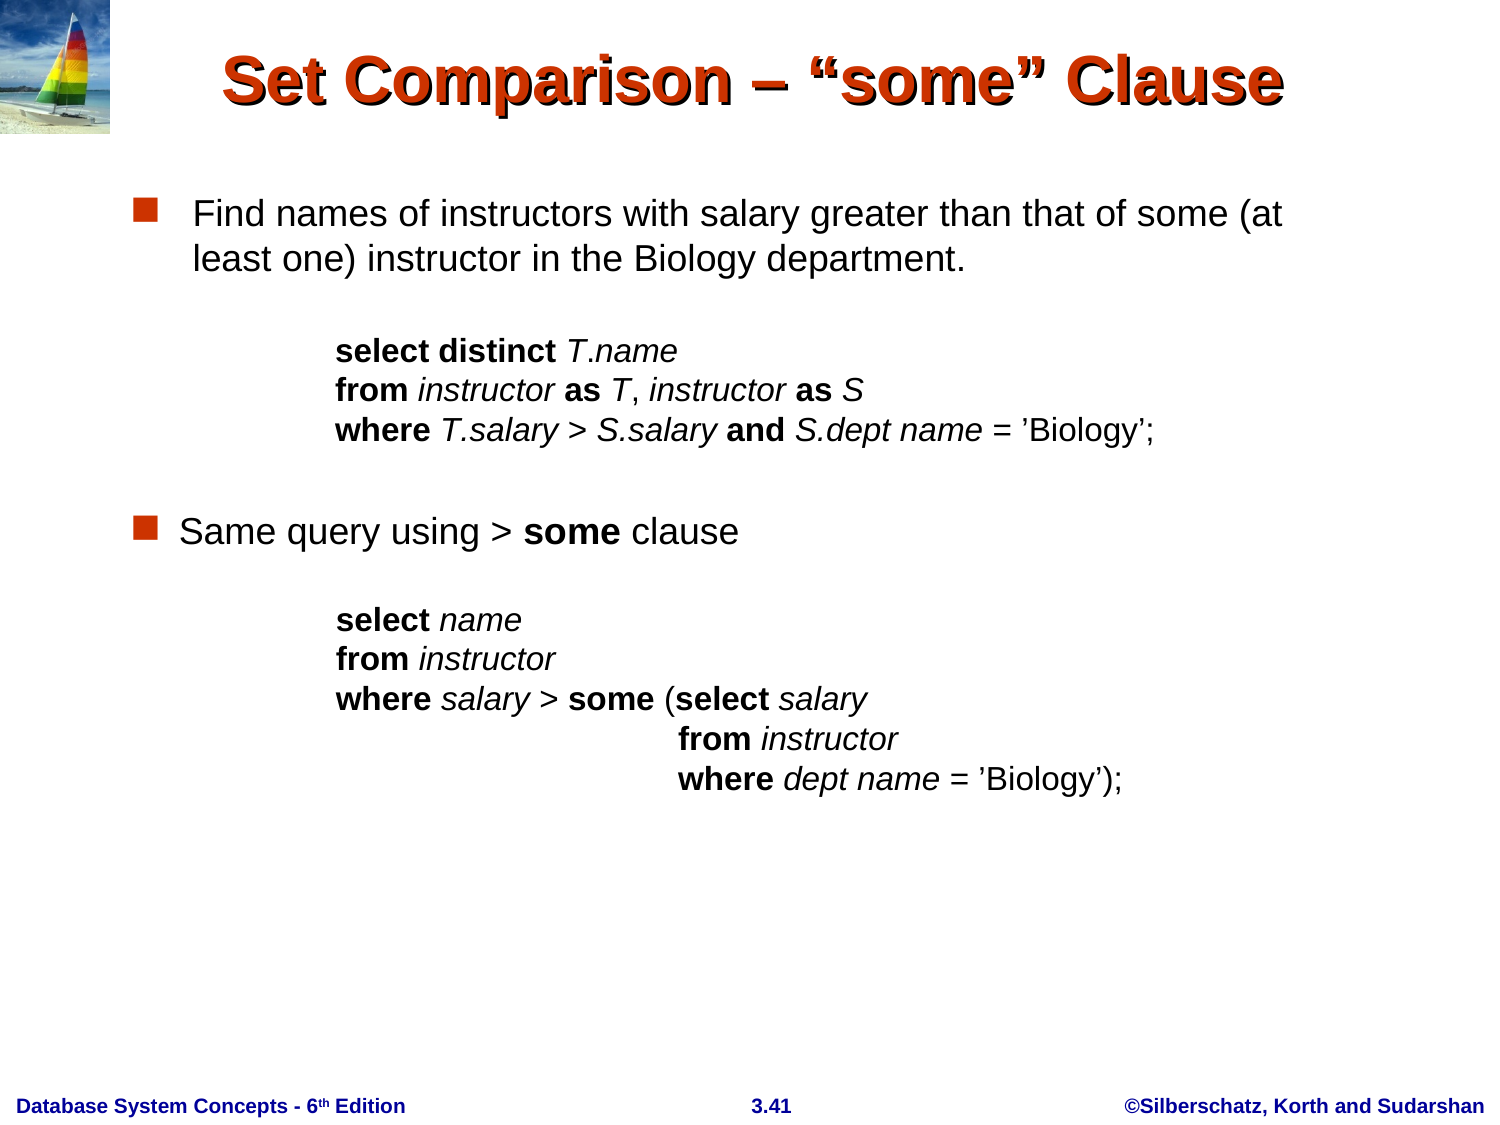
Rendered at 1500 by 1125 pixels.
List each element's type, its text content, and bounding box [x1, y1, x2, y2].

text_box select distinct T.name from instructor as T, instructor as S where T.salary > S.salary and S.dept name = ’Biology’; [320, 321, 1186, 457]
title Set Comparison – “some” Clause [90, 23, 1416, 124]
picture [0, 0, 110, 134]
text_box Same query using > some clause [121, 499, 1309, 561]
list Find names of instructors with salary greater than that of some (at least one) instructor in the Biology department. [121, 181, 1379, 308]
text_box select name from instructor where salary > some (select salary from instructor where dept name = ’Biology’); [321, 590, 1250, 806]
